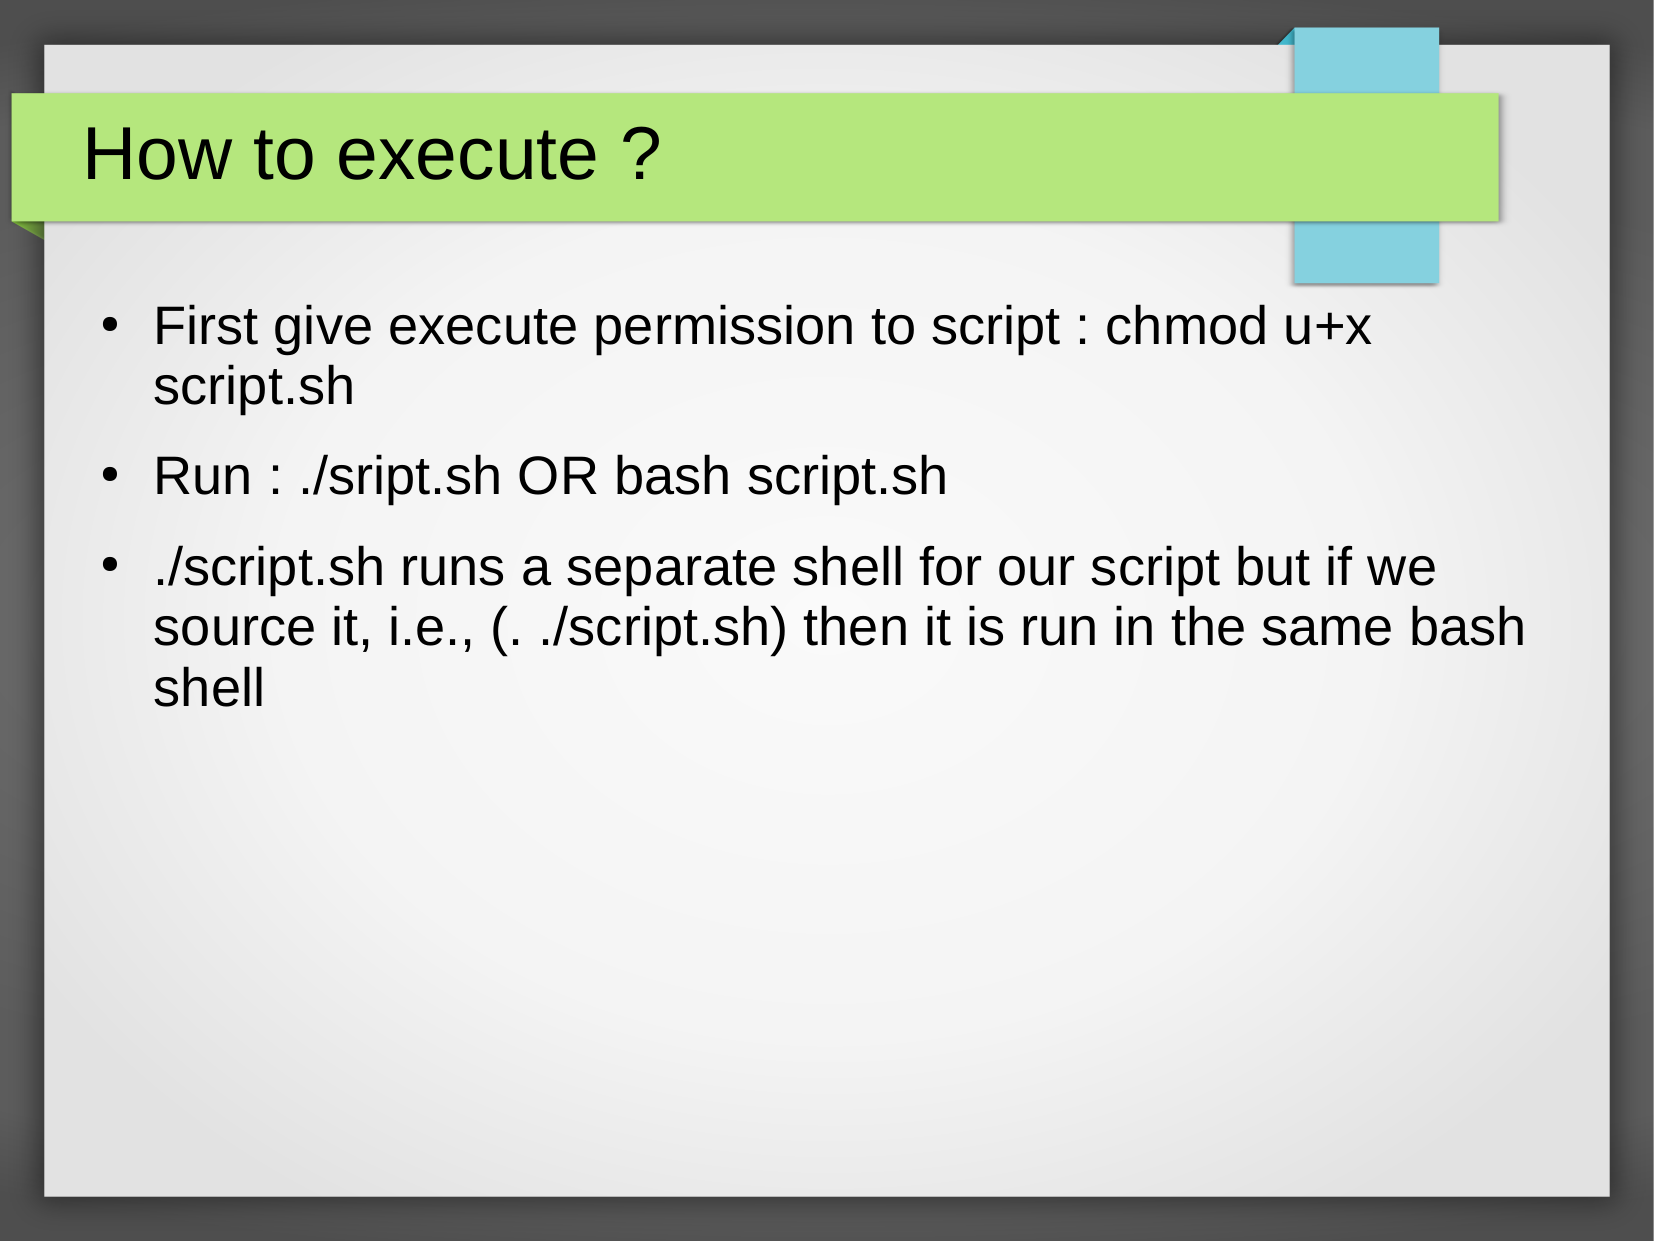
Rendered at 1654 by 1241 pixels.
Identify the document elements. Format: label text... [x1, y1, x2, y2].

list First give execute permission to script : chmod u+x script.sh Run : ./sript.sh OR bash script.sh ./script.sh runs a separate shell for our script but if we source it, i.e., (. ./script.sh) then it is run in the same bash shell [82, 295, 1571, 1015]
title How to execute ? [82, 94, 1264, 213]
picture [0, 0, 1654, 1241]
